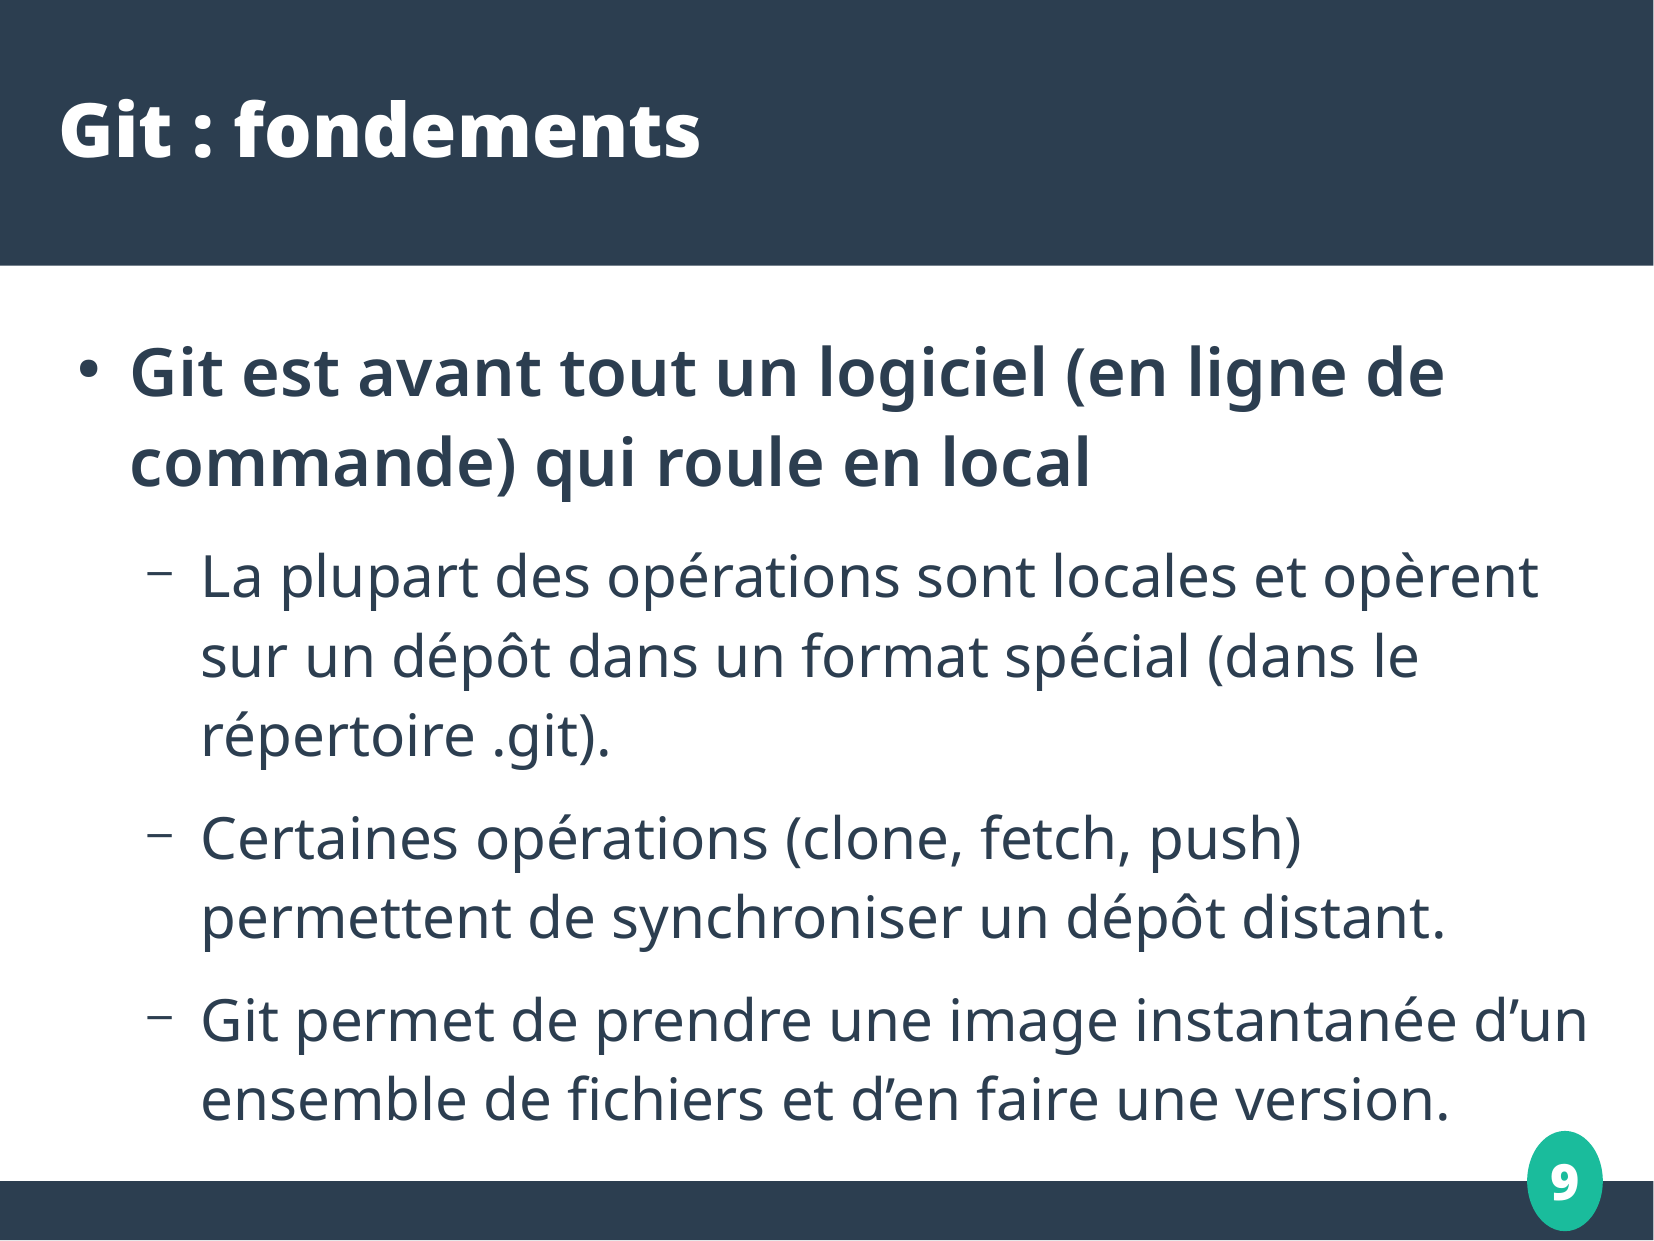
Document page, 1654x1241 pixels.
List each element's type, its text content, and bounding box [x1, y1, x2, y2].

title Git : fondements [59, 49, 1595, 207]
list Git est avant tout un logiciel (en ligne de commande) qui roule en local La plupart des opérations sont locales et opèrent sur un dépôt dans un format spécial (dans le répertoire .git). Certaines opérations (clone, fetch, push) permettent de synchroniser un dépôt distant. Git permet de prendre une image instantanée d’un ensemble de fichiers et d’en faire une version. [59, 324, 1595, 1152]
